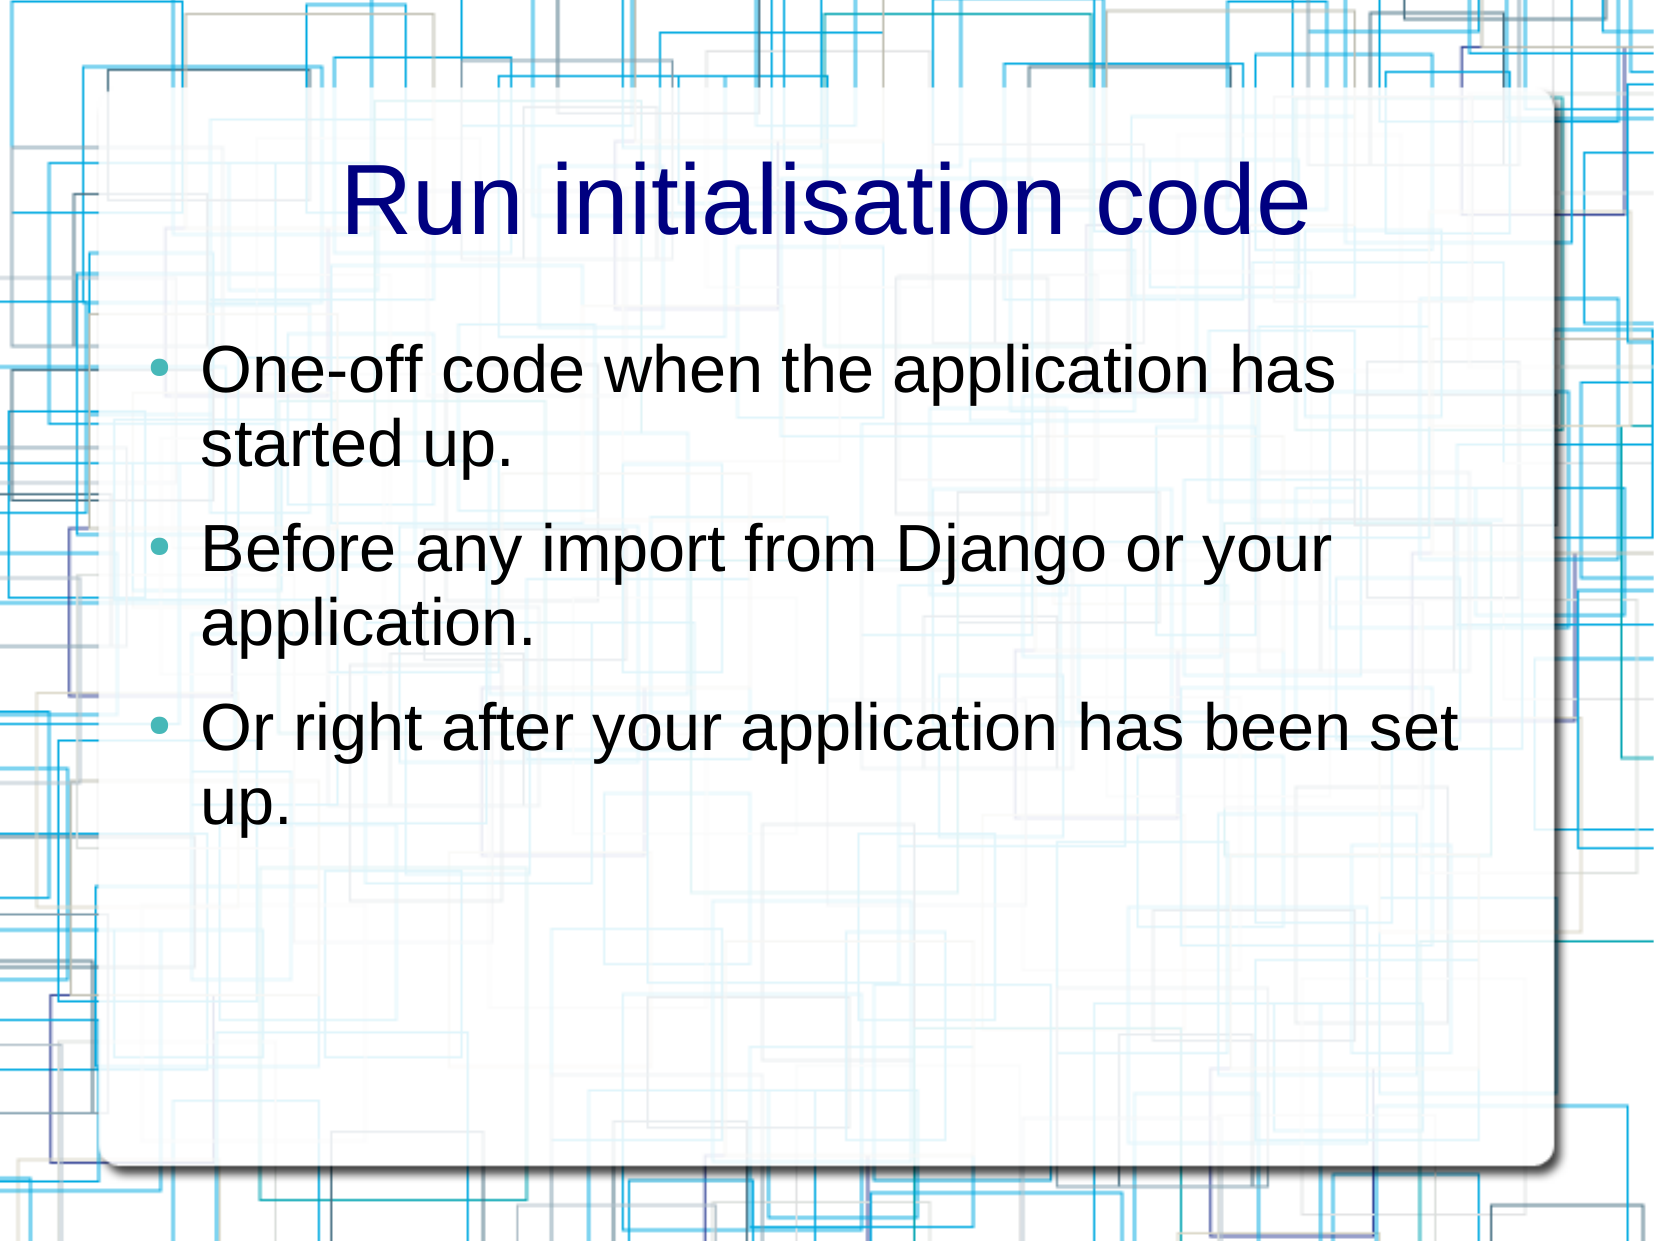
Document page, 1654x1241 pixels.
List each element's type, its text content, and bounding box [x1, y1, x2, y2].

list One-off code when the application has started up. Before any import from Django or your application. Or right after your application has been set up. [129, 331, 1524, 1136]
picture [0, 0, 1654, 1241]
title Run initialisation code [118, 104, 1536, 297]
